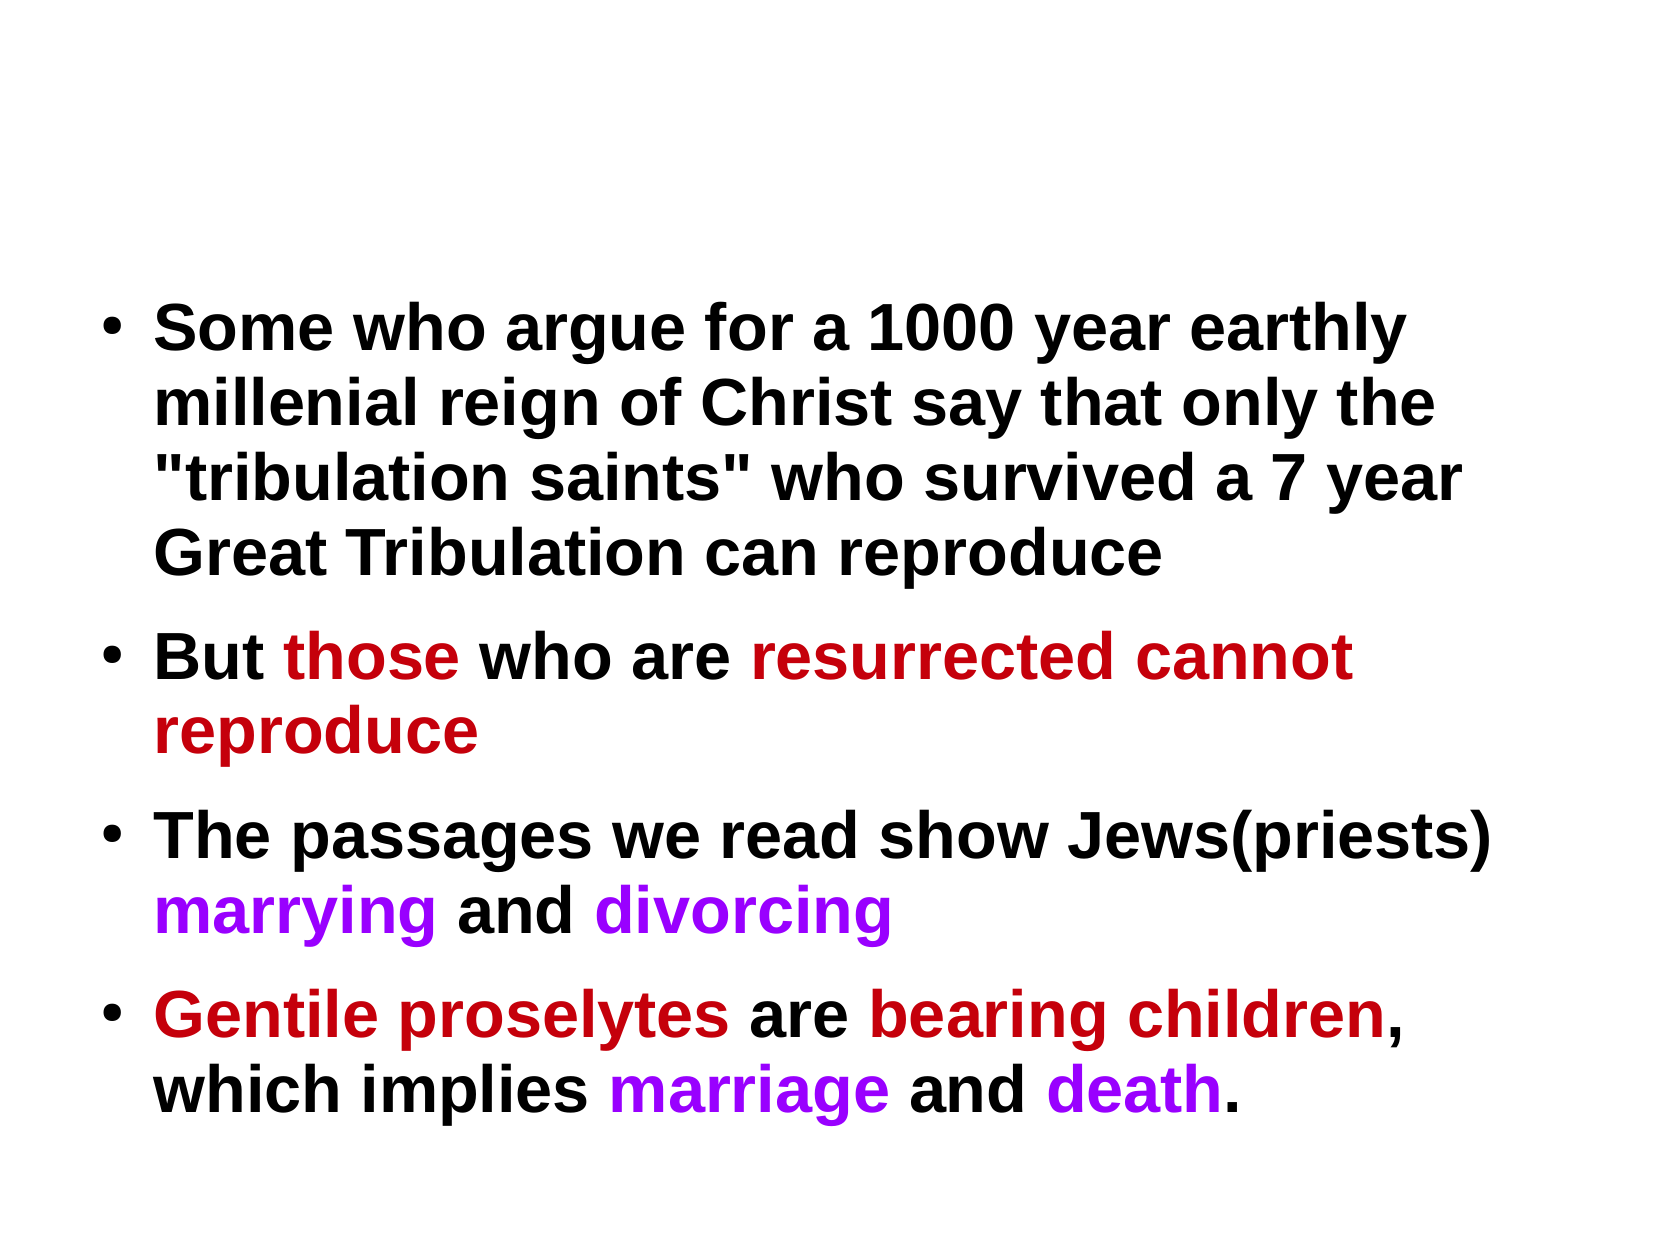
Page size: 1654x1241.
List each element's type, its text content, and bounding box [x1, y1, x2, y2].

list Some who argue for a 1000 year earthly millenial reign of Christ say that only the "tribulation saints" who survived a 7 year Great Tribulation can reproduce But those who are resurrected cannot reproduce The passages we read show Jews(priests) marrying and divorcing Gentile proselytes are bearing children, which implies marriage and death. [82, 290, 1571, 1127]
